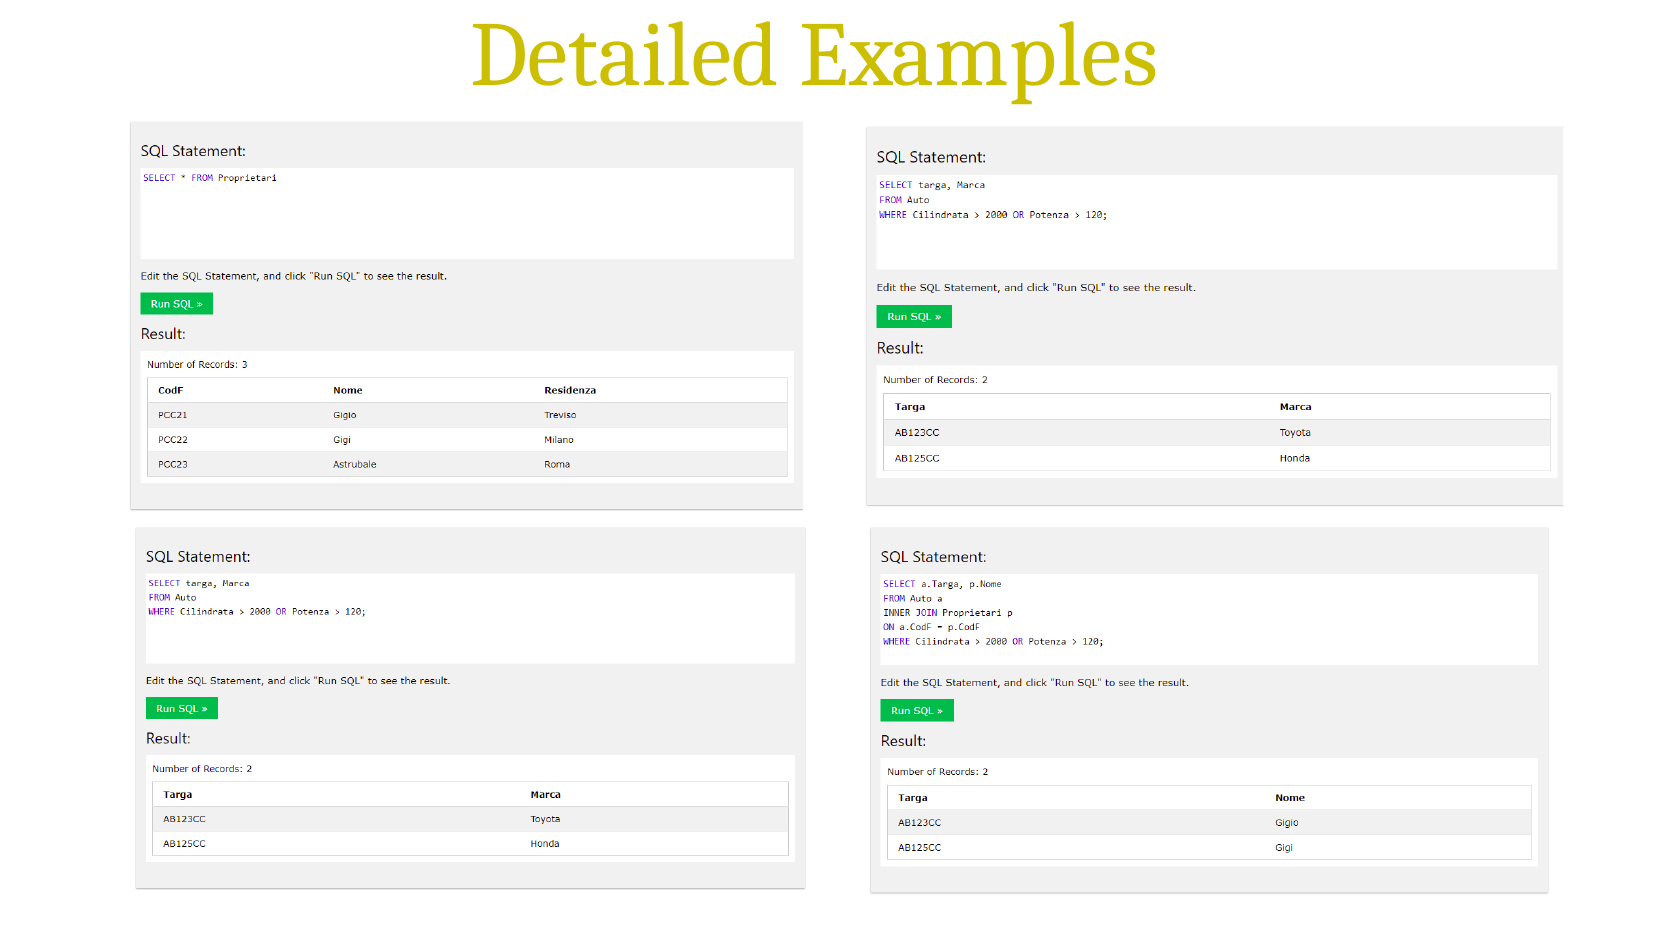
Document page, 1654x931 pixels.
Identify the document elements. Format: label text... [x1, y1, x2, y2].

picture [862, 124, 1564, 508]
picture [132, 524, 807, 892]
picture [126, 117, 804, 514]
title Detailed Examples [70, 0, 1559, 79]
picture [866, 524, 1552, 898]
